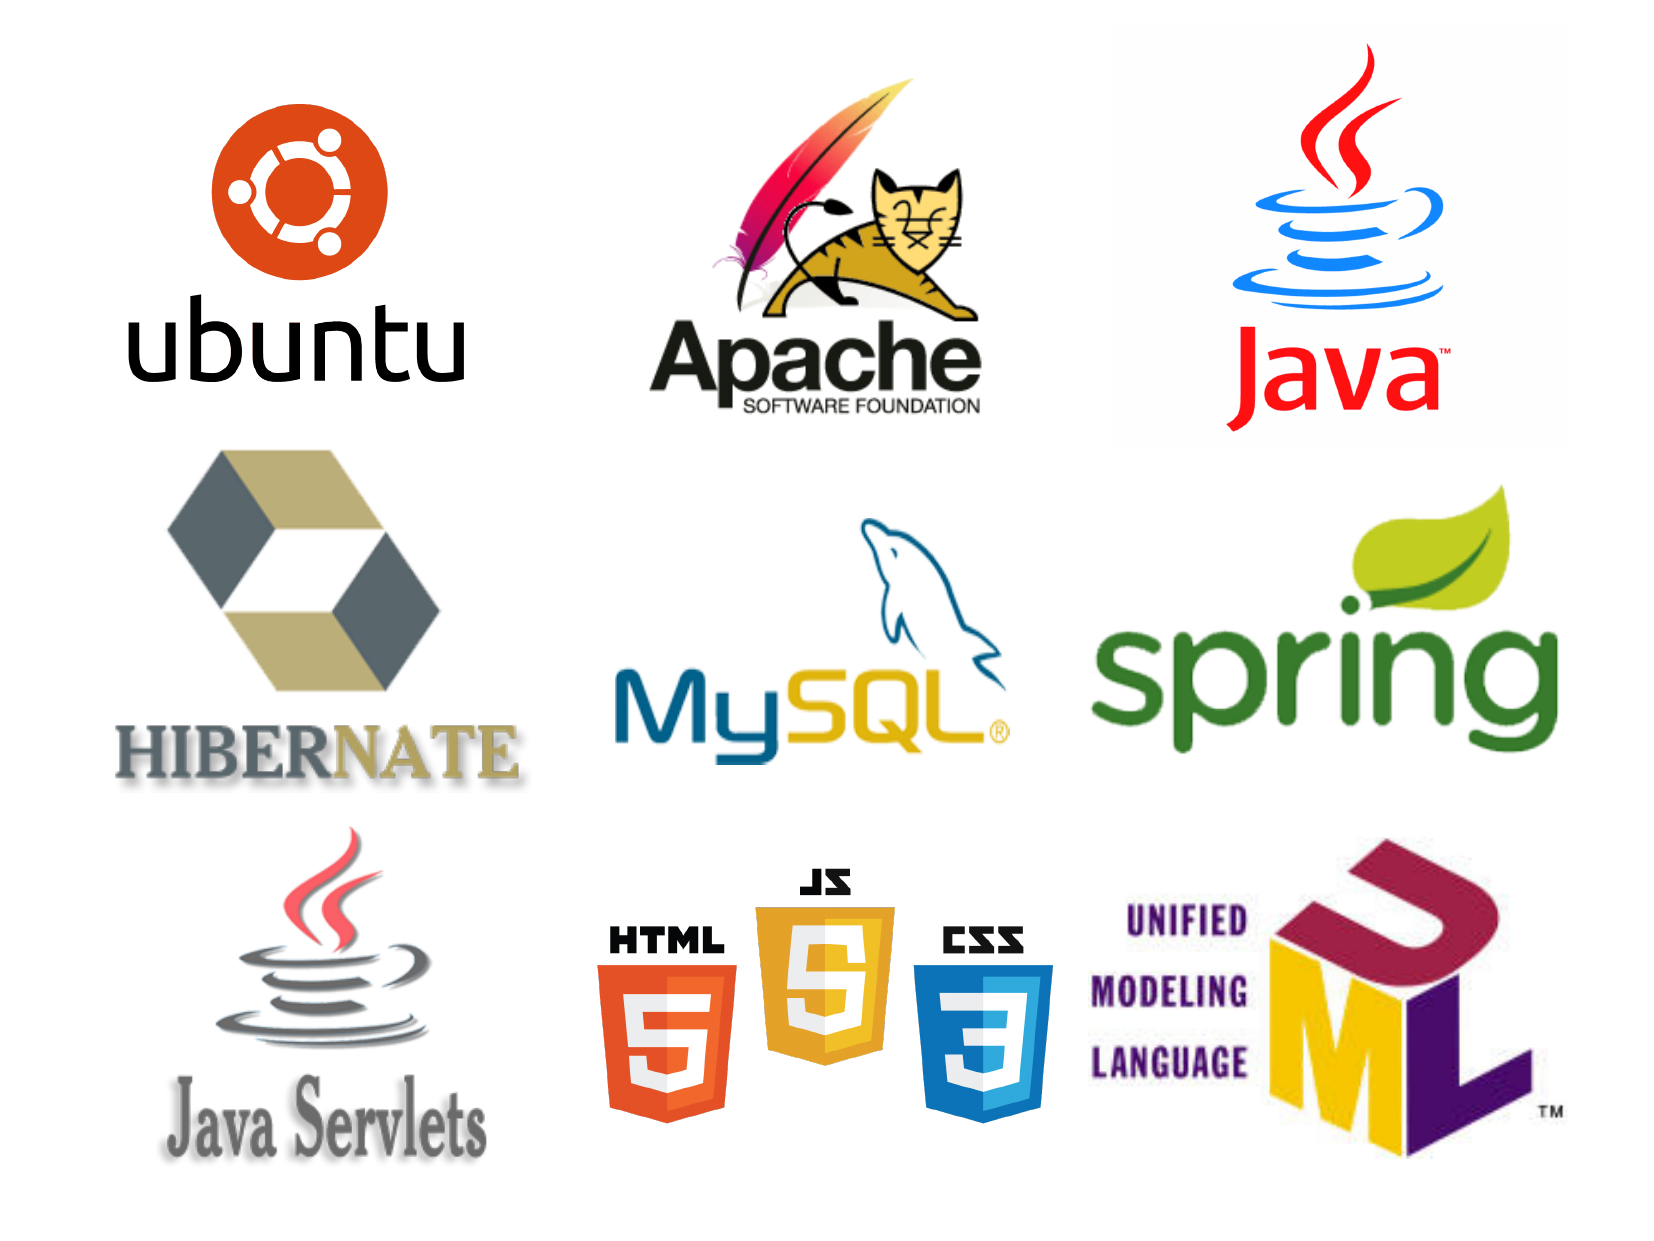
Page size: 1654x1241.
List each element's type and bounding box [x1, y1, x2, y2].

picture [0, 45, 616, 793]
picture [585, 858, 1065, 1139]
picture [1088, 474, 1568, 769]
picture [1110, 24, 1567, 451]
picture [615, 518, 1010, 766]
picture [1088, 837, 1568, 1160]
picture [645, 74, 990, 419]
picture [156, 826, 488, 1170]
